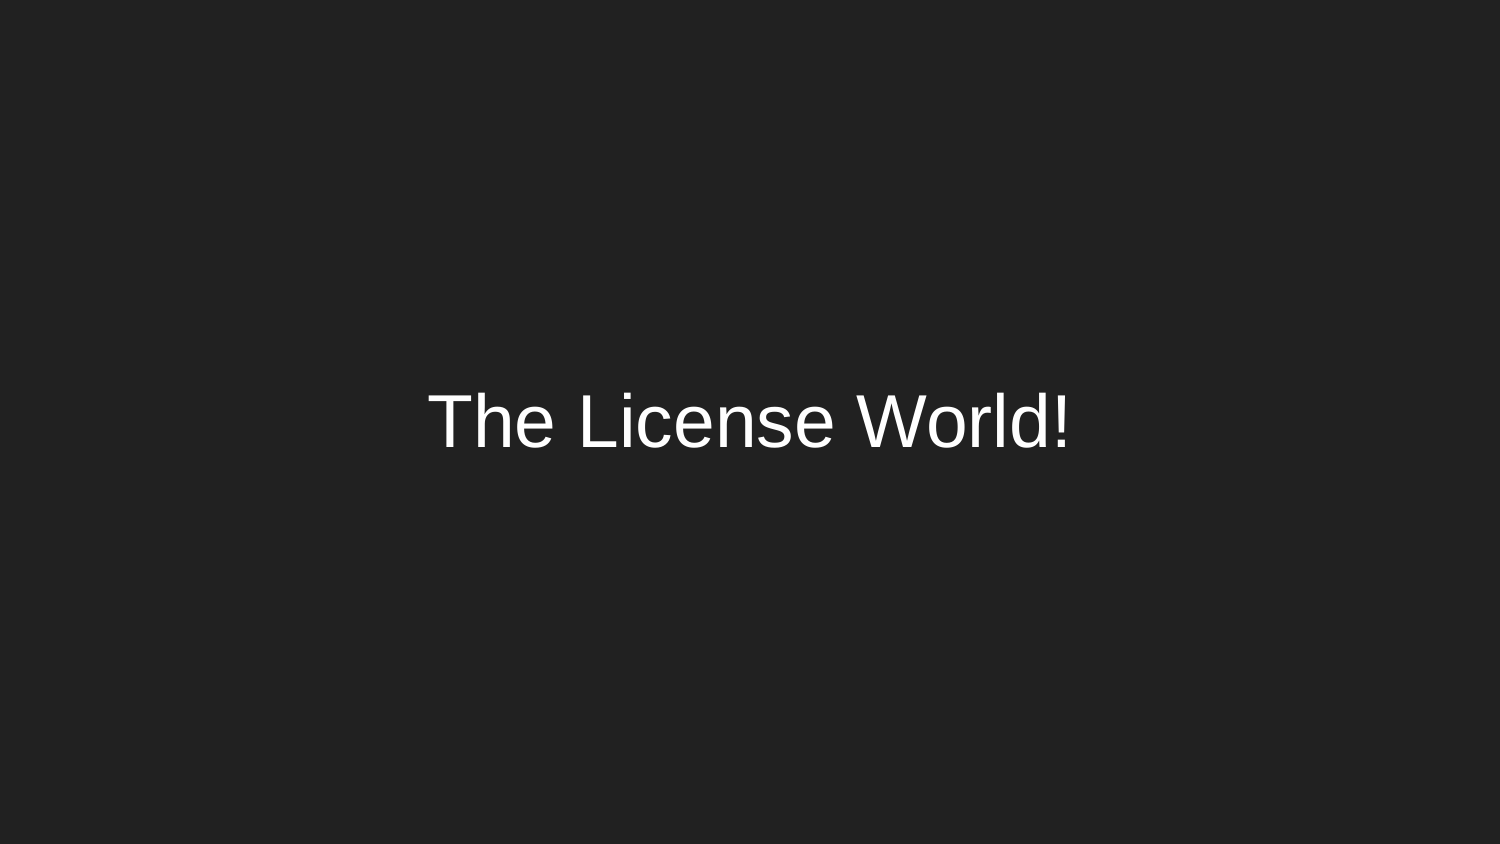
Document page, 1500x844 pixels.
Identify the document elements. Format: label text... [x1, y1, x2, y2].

title The License World! [51, 352, 1449, 491]
